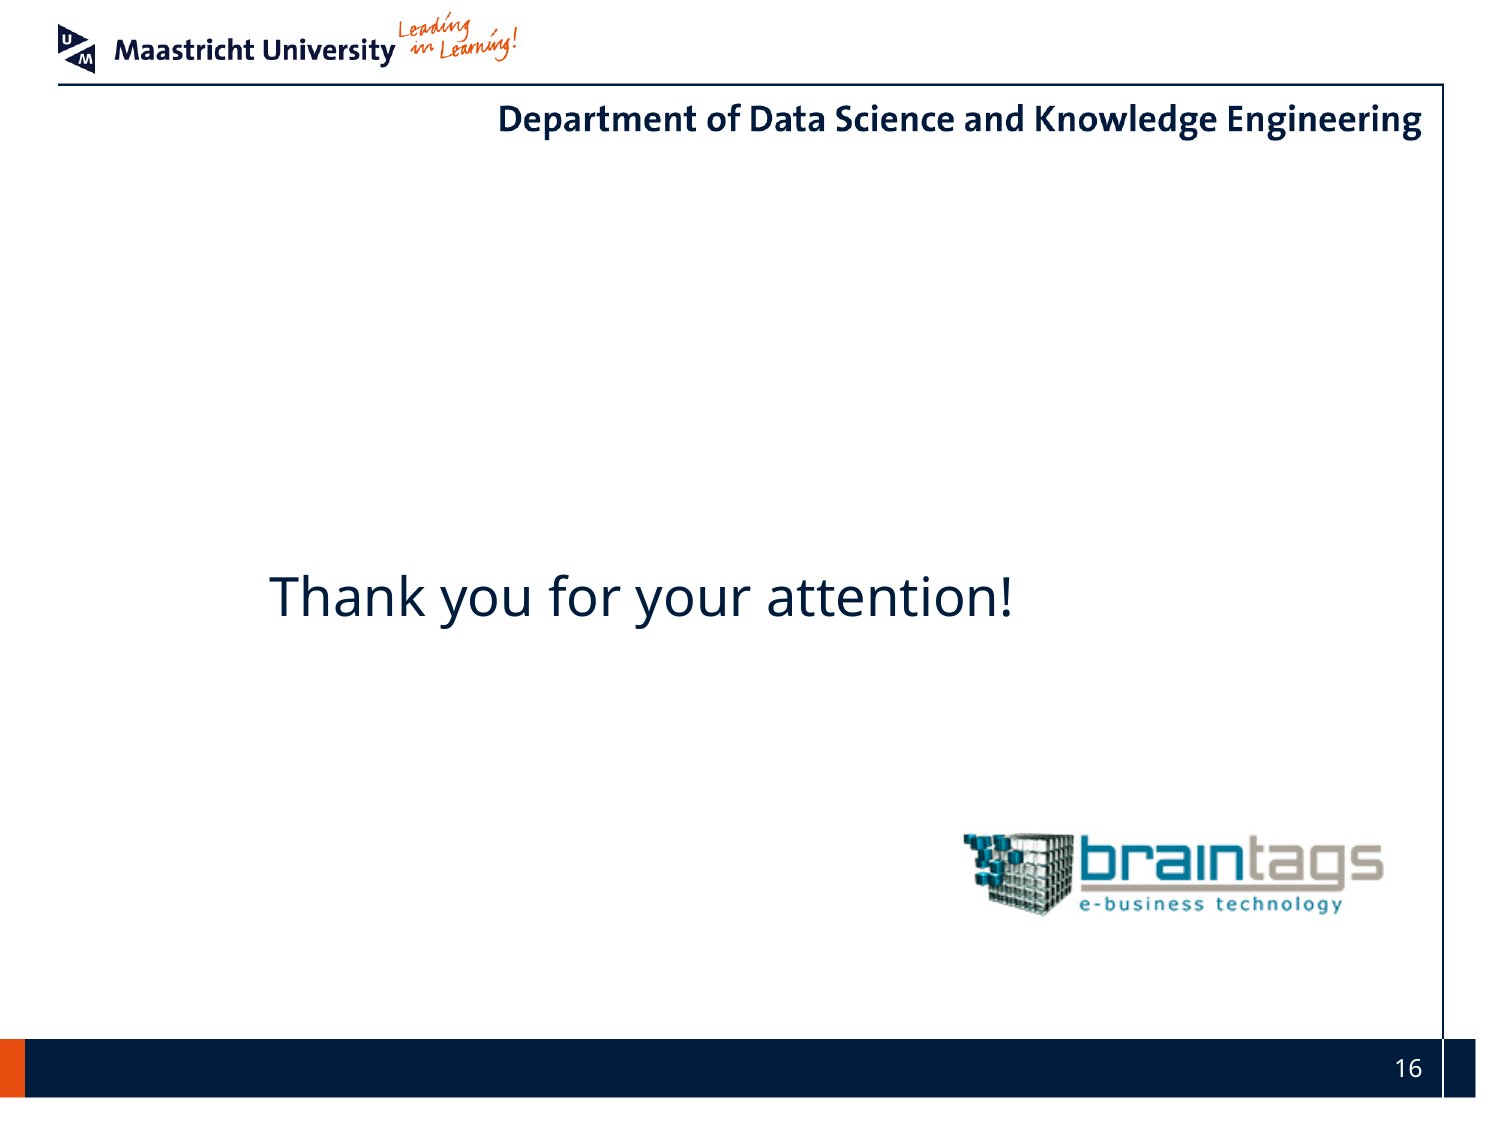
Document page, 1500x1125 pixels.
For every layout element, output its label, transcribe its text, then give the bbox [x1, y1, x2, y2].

list Thank you for your attention! [57, 343, 1425, 1019]
picture [0, 0, 1500, 1125]
